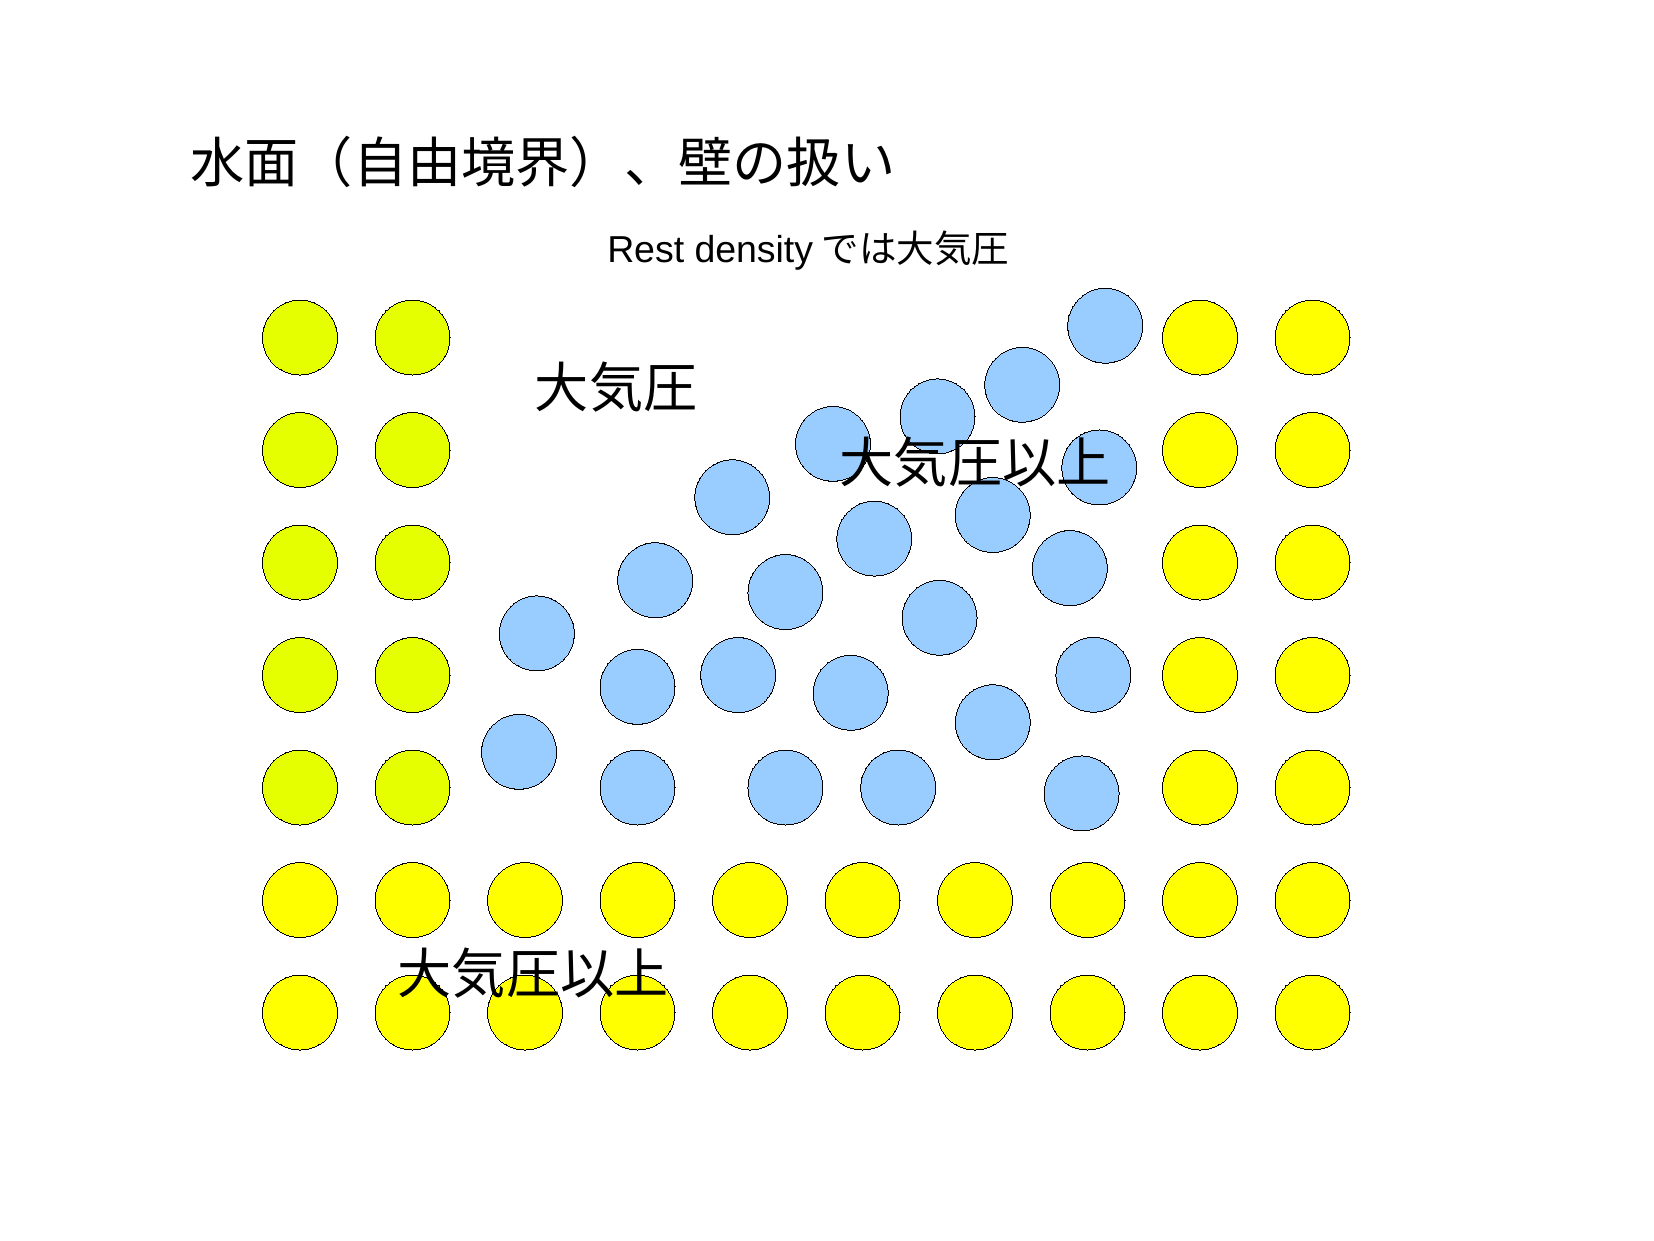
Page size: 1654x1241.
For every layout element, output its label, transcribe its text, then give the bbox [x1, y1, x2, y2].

text_box [375, 862, 451, 922]
text_box [700, 637, 776, 713]
text_box [375, 300, 451, 376]
text_box [262, 412, 338, 488]
text_box [262, 525, 338, 601]
text_box [825, 975, 901, 1051]
text_box [600, 862, 676, 922]
text_box [1162, 300, 1238, 376]
text_box [1050, 975, 1126, 1051]
text_box [900, 378, 975, 412]
text_box 大気圧以上 [382, 922, 684, 992]
text_box 大気圧以上 [825, 412, 1126, 482]
text_box [955, 684, 1031, 760]
text_box [1275, 975, 1351, 1051]
text_box [375, 412, 451, 488]
text_box [1275, 300, 1351, 376]
text_box [825, 862, 901, 938]
text_box [1044, 755, 1120, 831]
text_box [795, 406, 853, 481]
text_box [813, 655, 889, 731]
text_box [1065, 441, 1137, 505]
text_box [1275, 637, 1351, 713]
text_box [487, 992, 563, 1051]
text_box [481, 714, 557, 790]
text_box Rest densityでは大気圧 [592, 211, 1025, 268]
text_box [1162, 525, 1238, 601]
text_box [1050, 862, 1126, 938]
text_box [375, 750, 451, 826]
text_box [747, 554, 823, 630]
text_box [1275, 525, 1351, 601]
text_box [1055, 637, 1131, 713]
text_box [712, 862, 788, 938]
text_box [499, 595, 575, 671]
text_box 大気圧 [520, 337, 713, 407]
text_box [1162, 412, 1238, 488]
text_box [955, 482, 1031, 553]
text_box [1032, 530, 1108, 606]
text_box [984, 347, 1060, 412]
text_box [860, 750, 936, 826]
text_box [262, 300, 338, 376]
text_box [262, 862, 338, 938]
text_box [1067, 288, 1143, 364]
text_box [262, 975, 338, 1051]
text_box [1162, 975, 1238, 1051]
text_box [375, 990, 451, 1051]
text_box 水面（自由境界）、壁の扱い [175, 112, 1013, 182]
text_box [836, 501, 912, 577]
text_box [902, 580, 978, 656]
text_box [937, 975, 1013, 1051]
text_box [1275, 750, 1351, 826]
text_box [262, 750, 338, 826]
text_box [617, 542, 693, 618]
text_box [1275, 412, 1351, 488]
text_box [600, 992, 676, 1051]
text_box [1275, 862, 1351, 938]
text_box [262, 637, 338, 713]
text_box [600, 649, 676, 725]
text_box [937, 862, 1013, 938]
text_box [1162, 750, 1238, 826]
text_box [694, 459, 770, 535]
text_box [747, 750, 823, 826]
text_box [1162, 862, 1238, 938]
text_box [712, 975, 788, 1051]
text_box [487, 862, 563, 922]
text_box [375, 525, 451, 601]
text_box [1162, 637, 1238, 713]
text_box [375, 637, 451, 713]
text_box [600, 750, 676, 826]
